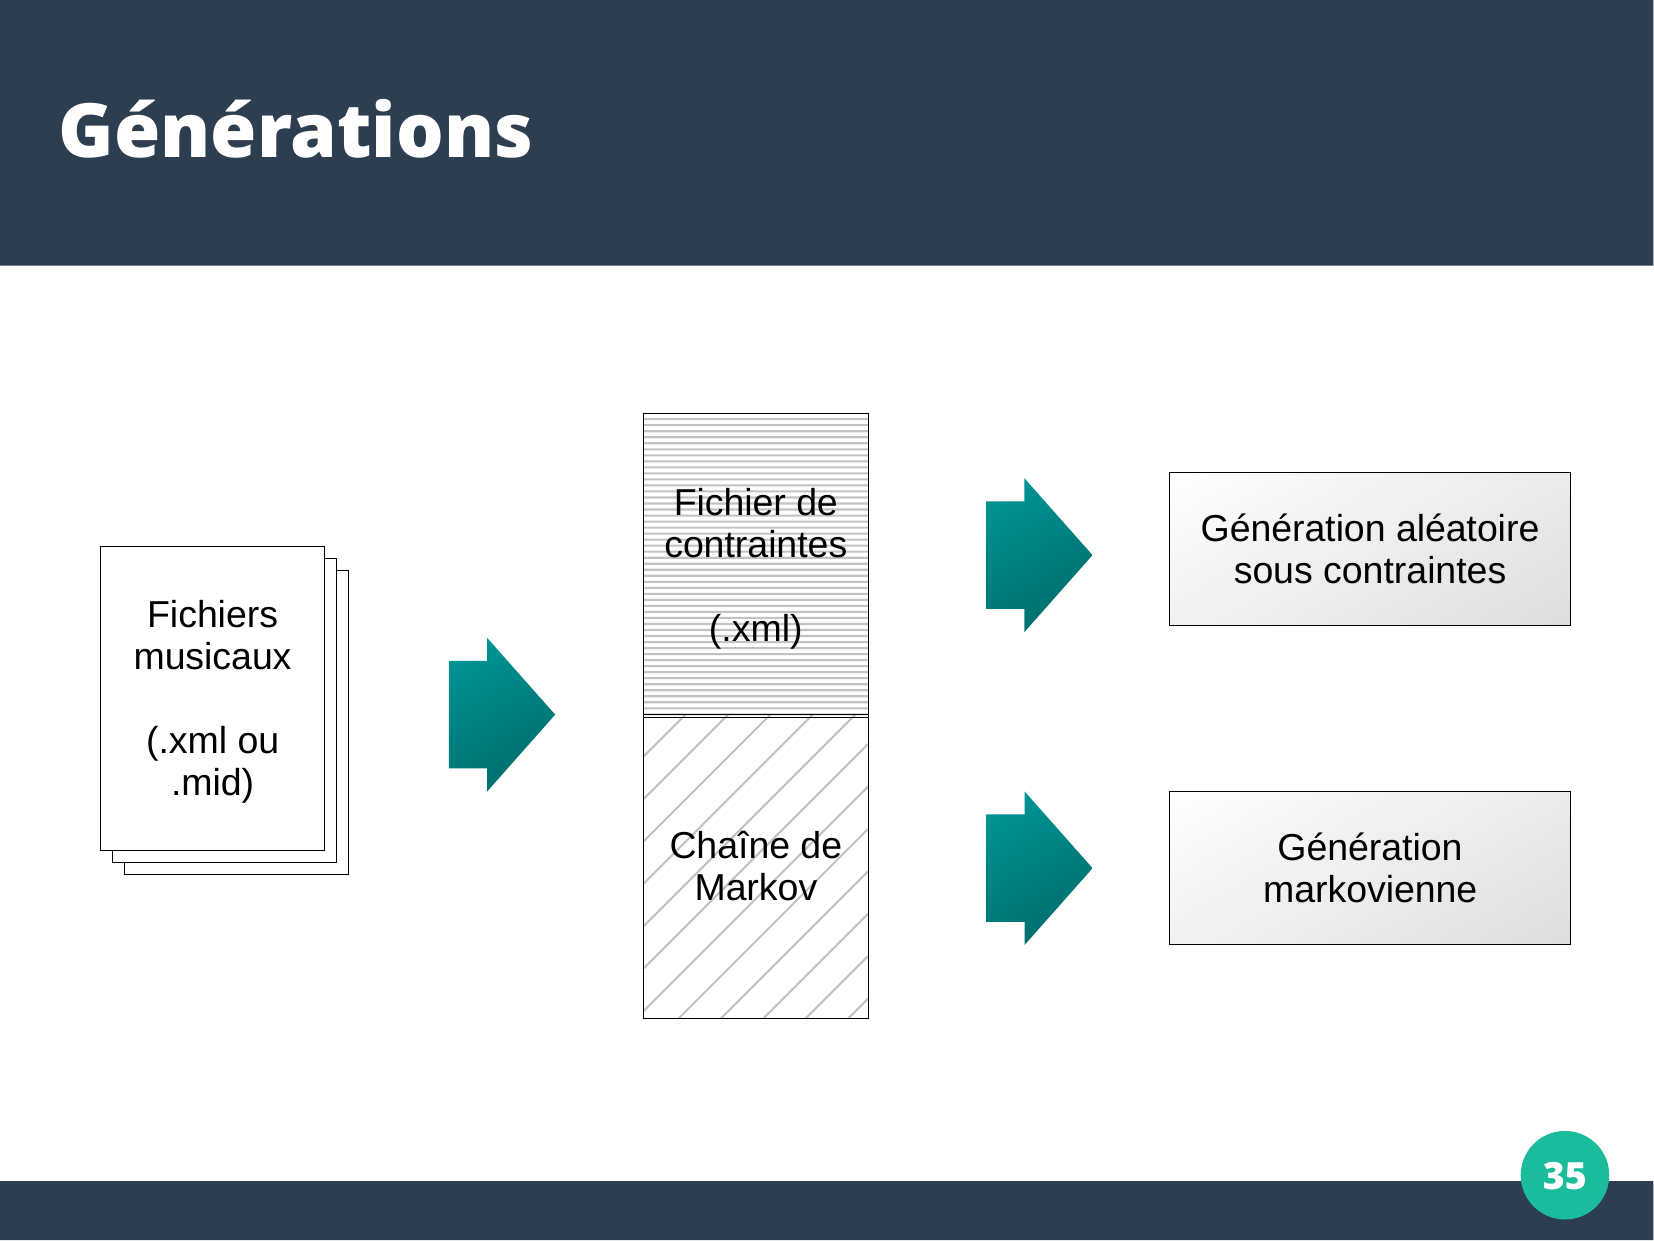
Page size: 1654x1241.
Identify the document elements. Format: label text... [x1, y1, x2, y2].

text_box [448, 637, 556, 792]
text_box Fichiers musicaux (.xml ou .mid) [124, 570, 349, 875]
text_box [986, 791, 1093, 946]
text_box Génération markovienne [1169, 791, 1571, 945]
text_box Chaîne de Markov [643, 714, 869, 1019]
text_box Fichier de contraintes (.xml) [643, 413, 869, 714]
text_box Fichiers musicaux (.xml ou .mid) [100, 546, 325, 851]
text_box Fichiers musicaux (.xml ou .mid) [112, 558, 337, 863]
text_box [986, 478, 1093, 632]
text_box Génération aléatoire sous contraintes [1169, 472, 1571, 626]
title Générations [59, 49, 1595, 207]
